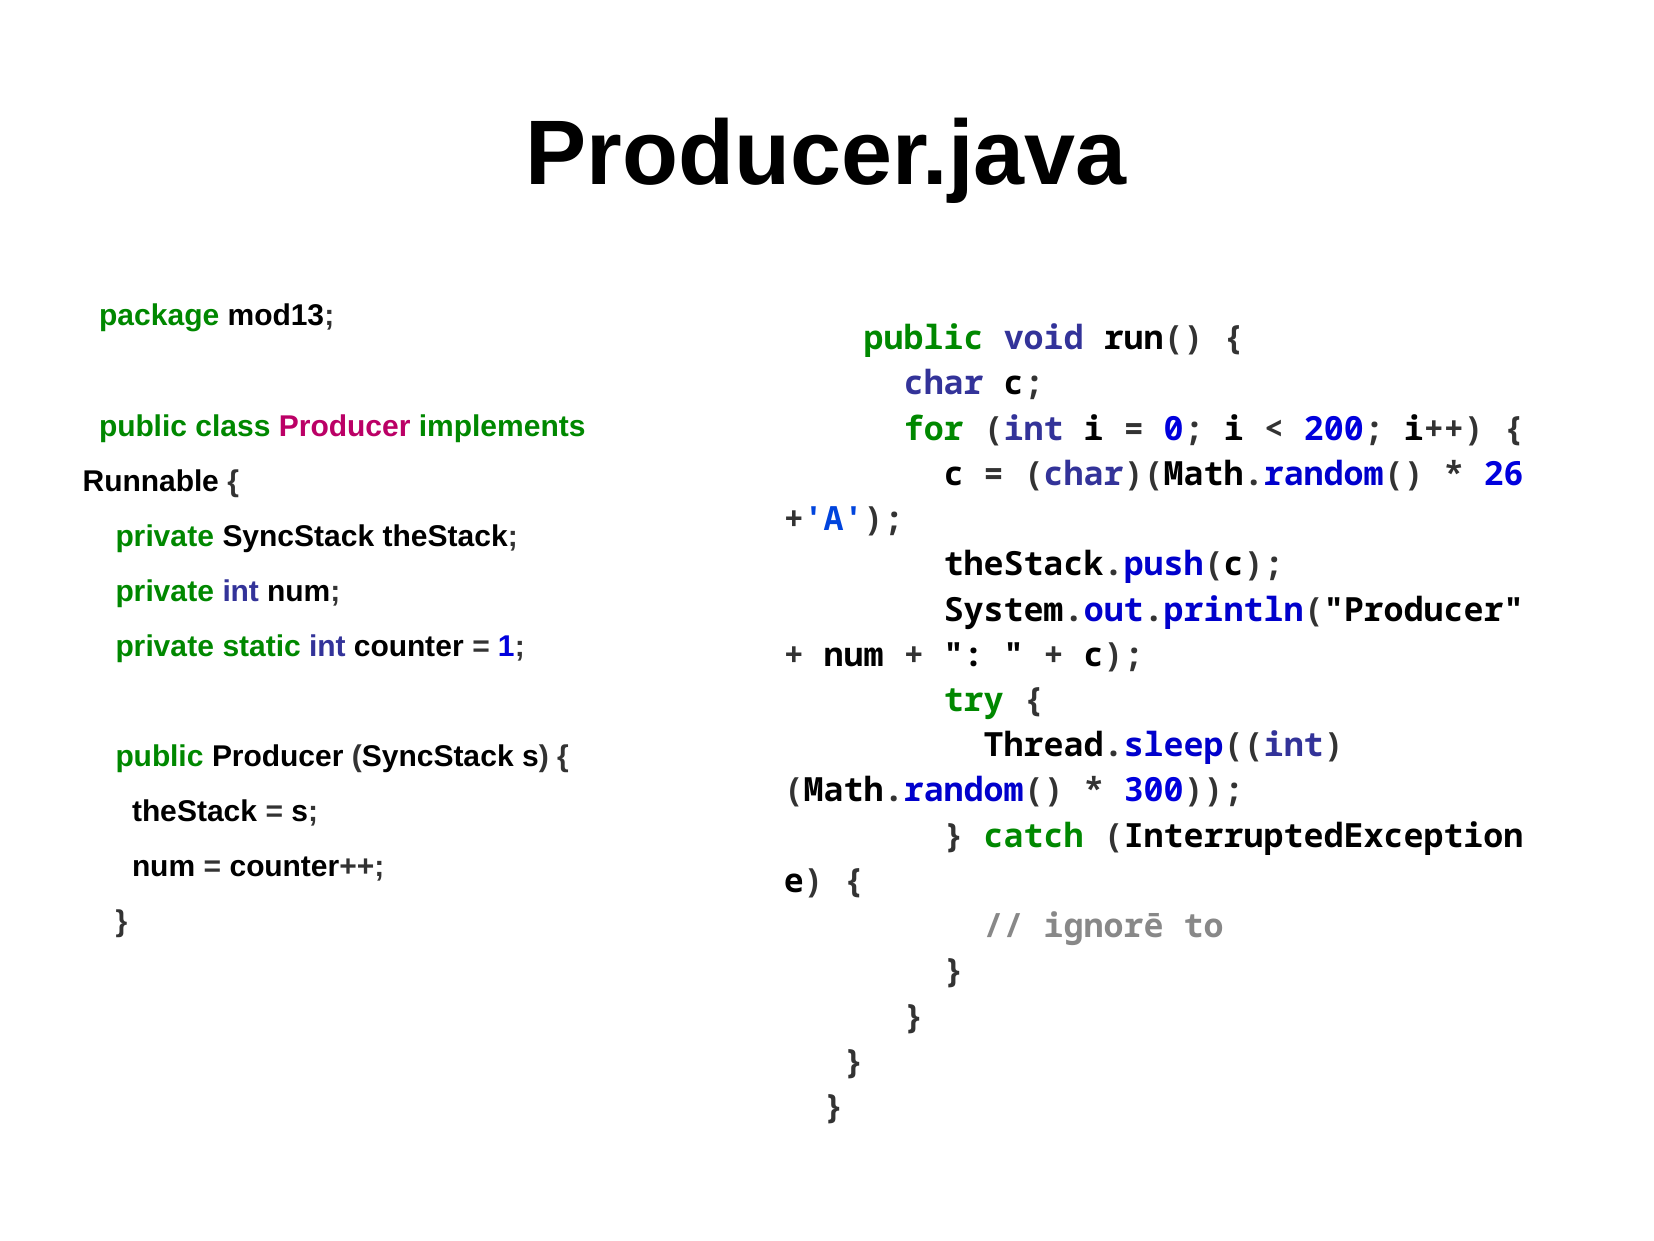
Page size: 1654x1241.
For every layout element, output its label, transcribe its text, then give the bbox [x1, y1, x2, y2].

list package mod13; public class Producer implements Runnable { private SyncStack theStack; private int num; private static int counter = 1; public Producer (SyncStack s) { theStack = s; num = counter++; } [82, 290, 792, 1010]
title Producer.java [82, 49, 1571, 257]
text_box public void run() { char c; for (int i = 0; i < 200; i++) { c = (char)(Math.random() * 26 +'A'); theStack.push(c); System.out.println("Producer" + num + ": " + c); try { Thread.sleep((int)(Math.random() * 300)); } catch (InterruptedException e) { // ignorē to } } } } [768, 306, 1548, 1063]
